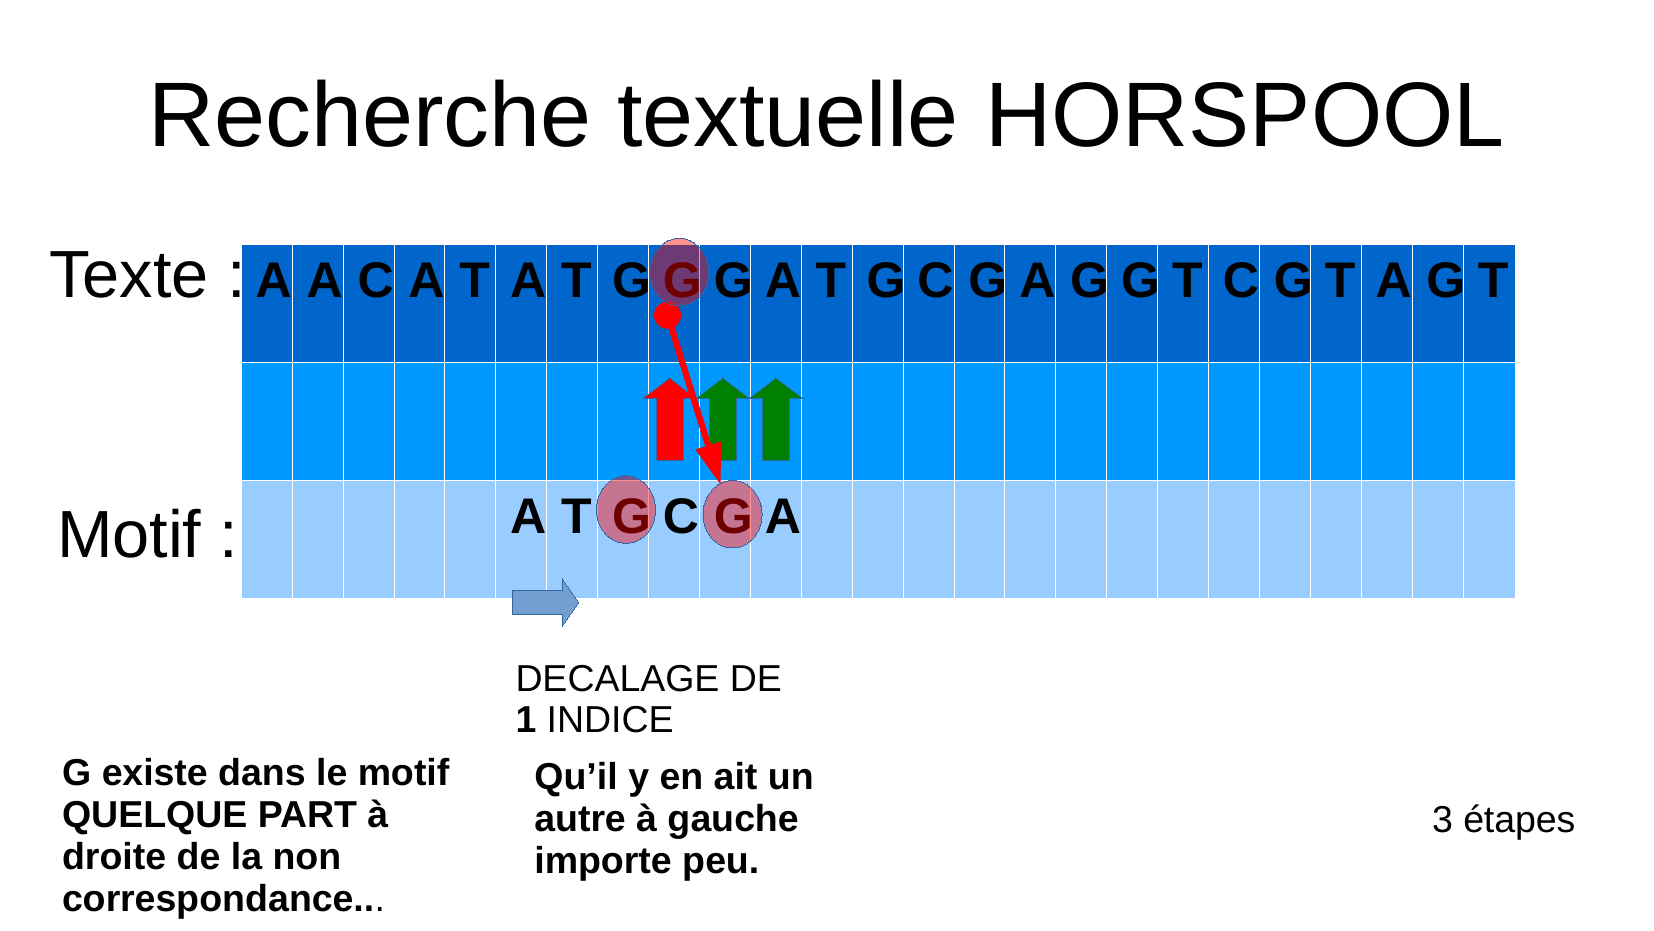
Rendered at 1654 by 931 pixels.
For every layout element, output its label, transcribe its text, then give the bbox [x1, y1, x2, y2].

table_cell [1107, 363, 1157, 480]
text_box 3 étapes [1417, 791, 1630, 851]
table_header C [904, 245, 954, 362]
table_cell [496, 363, 546, 480]
table_header G [1260, 245, 1310, 362]
table_cell G [598, 524, 648, 598]
table_cell [1056, 481, 1106, 598]
table_cell [445, 481, 495, 598]
table_header T [1158, 245, 1208, 362]
table_cell [904, 363, 954, 480]
table_cell [1107, 481, 1157, 598]
table_header T [445, 245, 495, 362]
table_cell [1260, 481, 1310, 598]
table_header G [853, 245, 903, 362]
table_header G [1413, 245, 1463, 362]
table_header G [649, 277, 699, 362]
title Recherche textuelle HORSPOOL [82, 37, 1571, 193]
table_header A [242, 245, 292, 362]
table_cell [293, 481, 343, 598]
table_header G [1107, 245, 1157, 362]
table_header C [344, 245, 394, 362]
table_cell [1209, 481, 1259, 598]
table_cell G [742, 481, 750, 486]
text_box [642, 377, 804, 461]
table_cell [344, 481, 394, 598]
table_cell [242, 363, 292, 480]
text_box [512, 578, 579, 627]
table_cell [751, 399, 801, 480]
table_cell [1260, 363, 1310, 480]
text_box DECALAGE DE 1 INDICE [500, 649, 810, 749]
table_header G [955, 245, 1004, 362]
table_cell [395, 481, 444, 598]
table_cell [1464, 481, 1515, 598]
table_cell [242, 481, 292, 598]
text_box [649, 238, 709, 306]
table_cell [1056, 363, 1106, 480]
table_cell [1158, 481, 1208, 598]
text_box G existe dans le motif QUELQUE PART à droite de la non correspondance... [47, 744, 485, 927]
table_cell [1209, 363, 1259, 480]
table_cell [1005, 481, 1055, 598]
table_header A [293, 245, 343, 362]
table_cell [700, 399, 750, 480]
table_header A [1362, 245, 1412, 362]
table_header T [547, 245, 597, 362]
table_header G [1056, 245, 1106, 362]
table_cell [853, 363, 903, 480]
table_cell [445, 363, 495, 480]
text_box Motif : [35, 477, 241, 591]
table_cell [649, 363, 699, 397]
table_cell T [547, 481, 597, 598]
table_cell [598, 363, 648, 480]
table_header C [1209, 245, 1259, 362]
table_cell A [496, 481, 546, 598]
table_cell [1464, 363, 1515, 480]
table_cell [293, 363, 343, 480]
text_box [596, 475, 656, 544]
table_cell [700, 363, 750, 397]
table_cell [853, 481, 903, 598]
table_cell [802, 481, 852, 598]
table_cell [955, 363, 1004, 480]
table_cell [1311, 481, 1361, 598]
table_header T [1464, 245, 1515, 362]
table_cell [1005, 363, 1055, 480]
table_header A [751, 245, 801, 362]
table_cell [955, 481, 1004, 598]
table_cell [1362, 363, 1412, 480]
table_cell [1362, 481, 1412, 598]
table_cell [344, 363, 394, 480]
table_header A [496, 245, 546, 362]
table_cell C [649, 481, 699, 598]
subtitle Texte : [35, 217, 260, 331]
table_header G [598, 245, 648, 362]
table_cell [802, 363, 852, 480]
table_header G [700, 245, 750, 362]
table_cell [751, 363, 801, 396]
table_cell A [751, 481, 801, 598]
table_cell [1413, 481, 1463, 598]
table_cell [1413, 363, 1463, 480]
table_cell G [700, 481, 750, 598]
table_header A [1005, 245, 1055, 362]
table_cell [547, 363, 597, 480]
table_cell [1158, 363, 1208, 480]
table_cell [904, 481, 954, 598]
table_cell [649, 399, 699, 480]
table_header T [1311, 245, 1361, 362]
table_header A [395, 245, 444, 362]
table_header G [649, 245, 660, 267]
table_cell G [598, 481, 608, 495]
table_cell [395, 363, 444, 480]
table_header T [802, 245, 852, 362]
table_cell [1311, 363, 1361, 480]
text_box [702, 480, 763, 548]
text_box Qu’il y en ait un autre à gauche importe peu. [519, 748, 910, 890]
